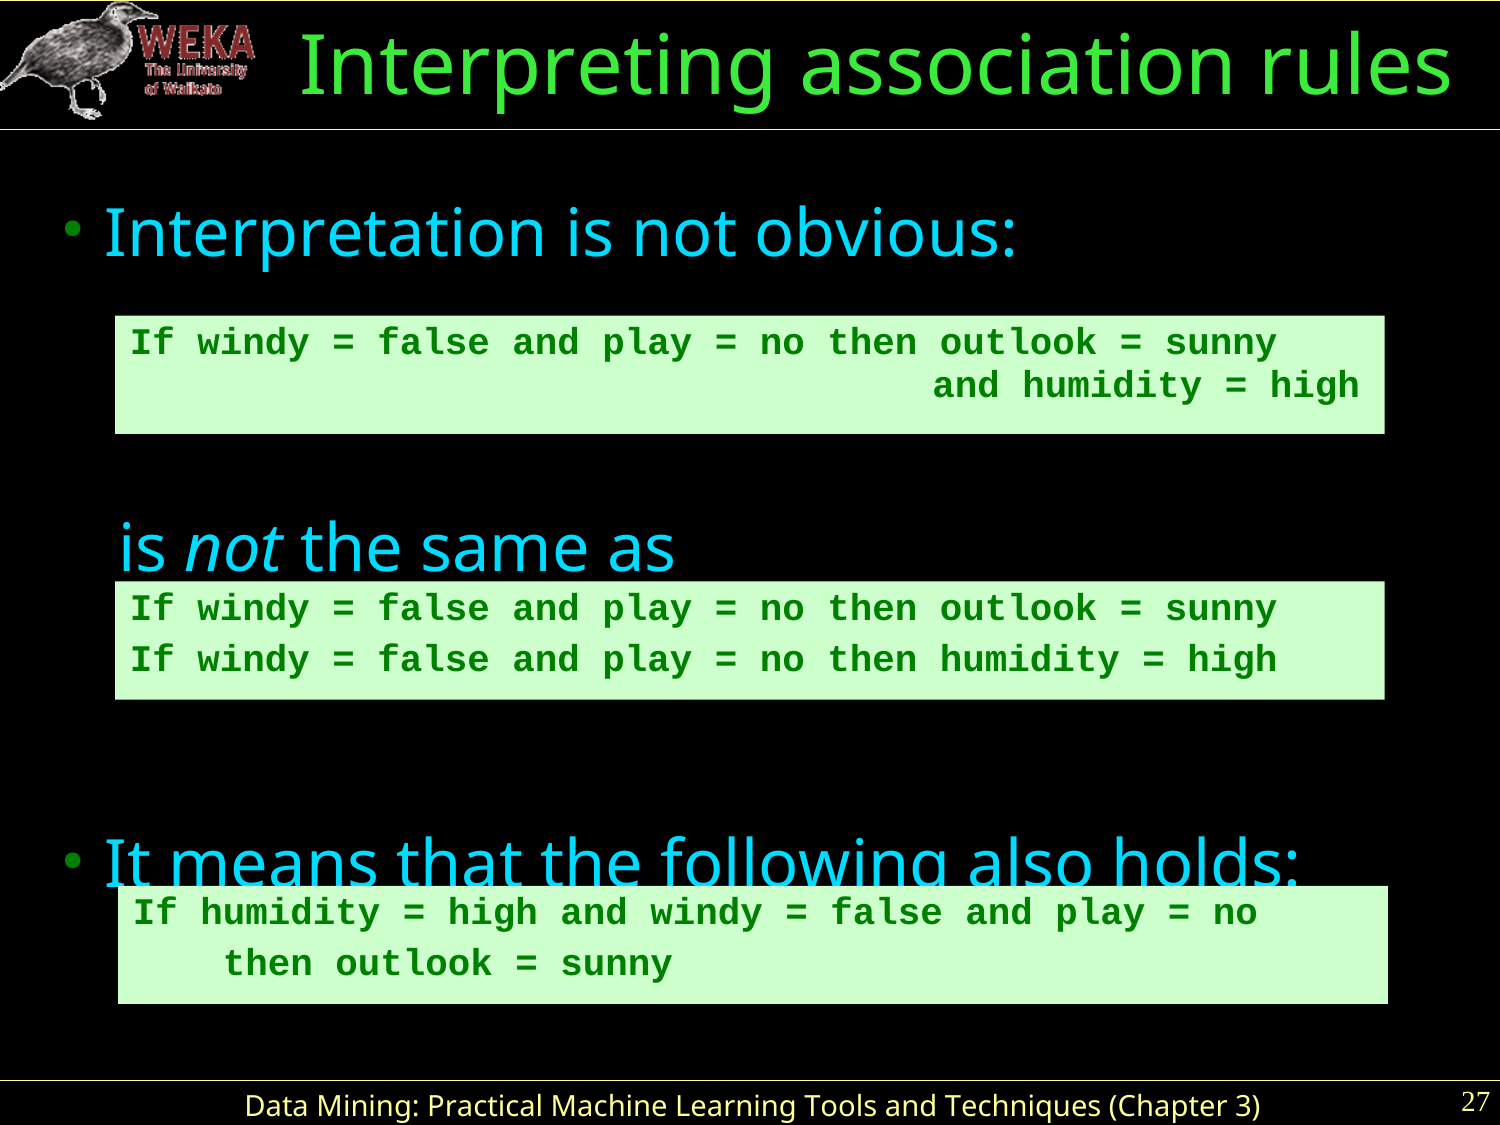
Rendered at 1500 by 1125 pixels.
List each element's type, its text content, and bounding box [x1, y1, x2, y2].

text_box If humidity = high and windy = false and play = no then outlook = sunny [118, 885, 1388, 1004]
text_box If windy = false and play = no then outlook = sunny and humidity = high [115, 315, 1385, 434]
text_box If windy = false and play = no then outlook = sunny If windy = false and play = no then humidity = high [115, 581, 1385, 700]
picture [0, 1, 177, 129]
list Interpretation is not obvious: is not the same as It means that the following also holds: [46, 177, 1447, 890]
title Interpreting association rules [177, 0, 1500, 154]
